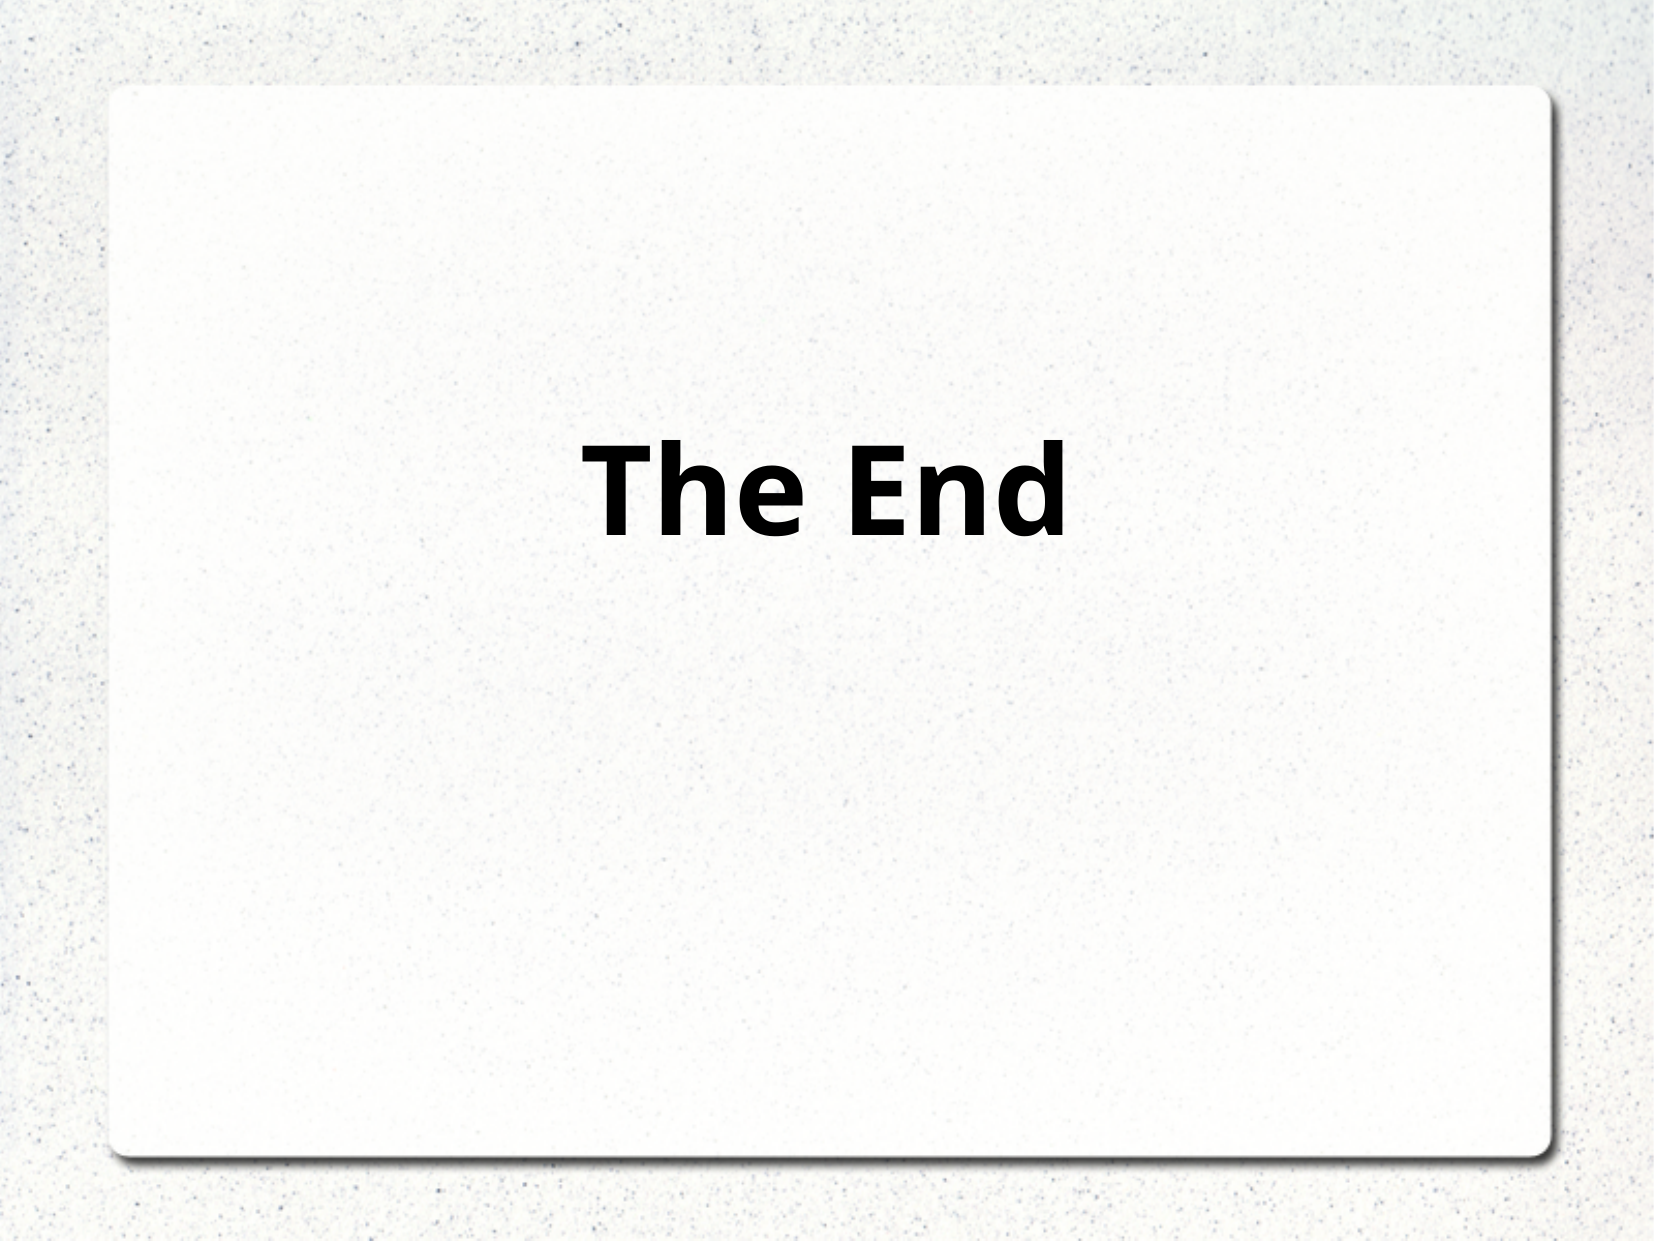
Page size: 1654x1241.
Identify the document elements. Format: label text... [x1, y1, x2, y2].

picture [0, 0, 1654, 1241]
title The End [118, 383, 1536, 591]
